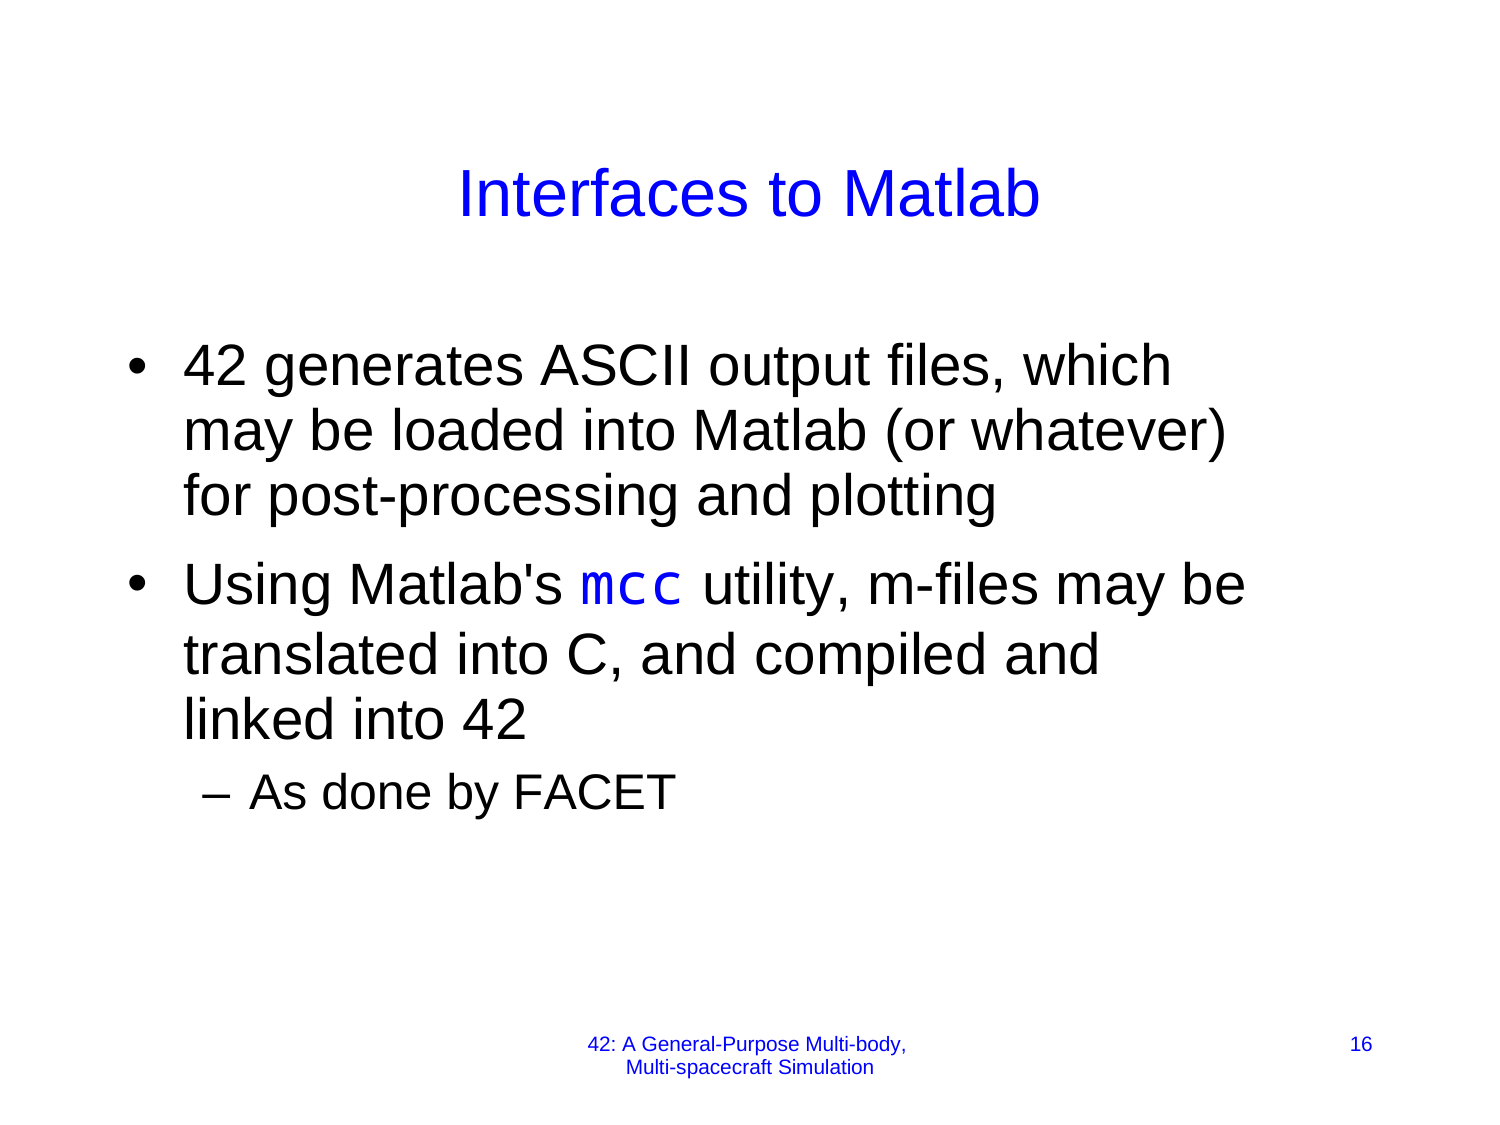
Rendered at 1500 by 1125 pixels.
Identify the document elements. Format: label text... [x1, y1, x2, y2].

list 42 generates ASCII output files, which may be loaded into Matlab (or whatever) for post-processing and plotting Using Matlab's mcc utility, m-files may be translated into C, and compiled and linked into 42 As done by FACET [112, 324, 1272, 935]
title Interfaces to Matlab [112, 99, 1388, 288]
